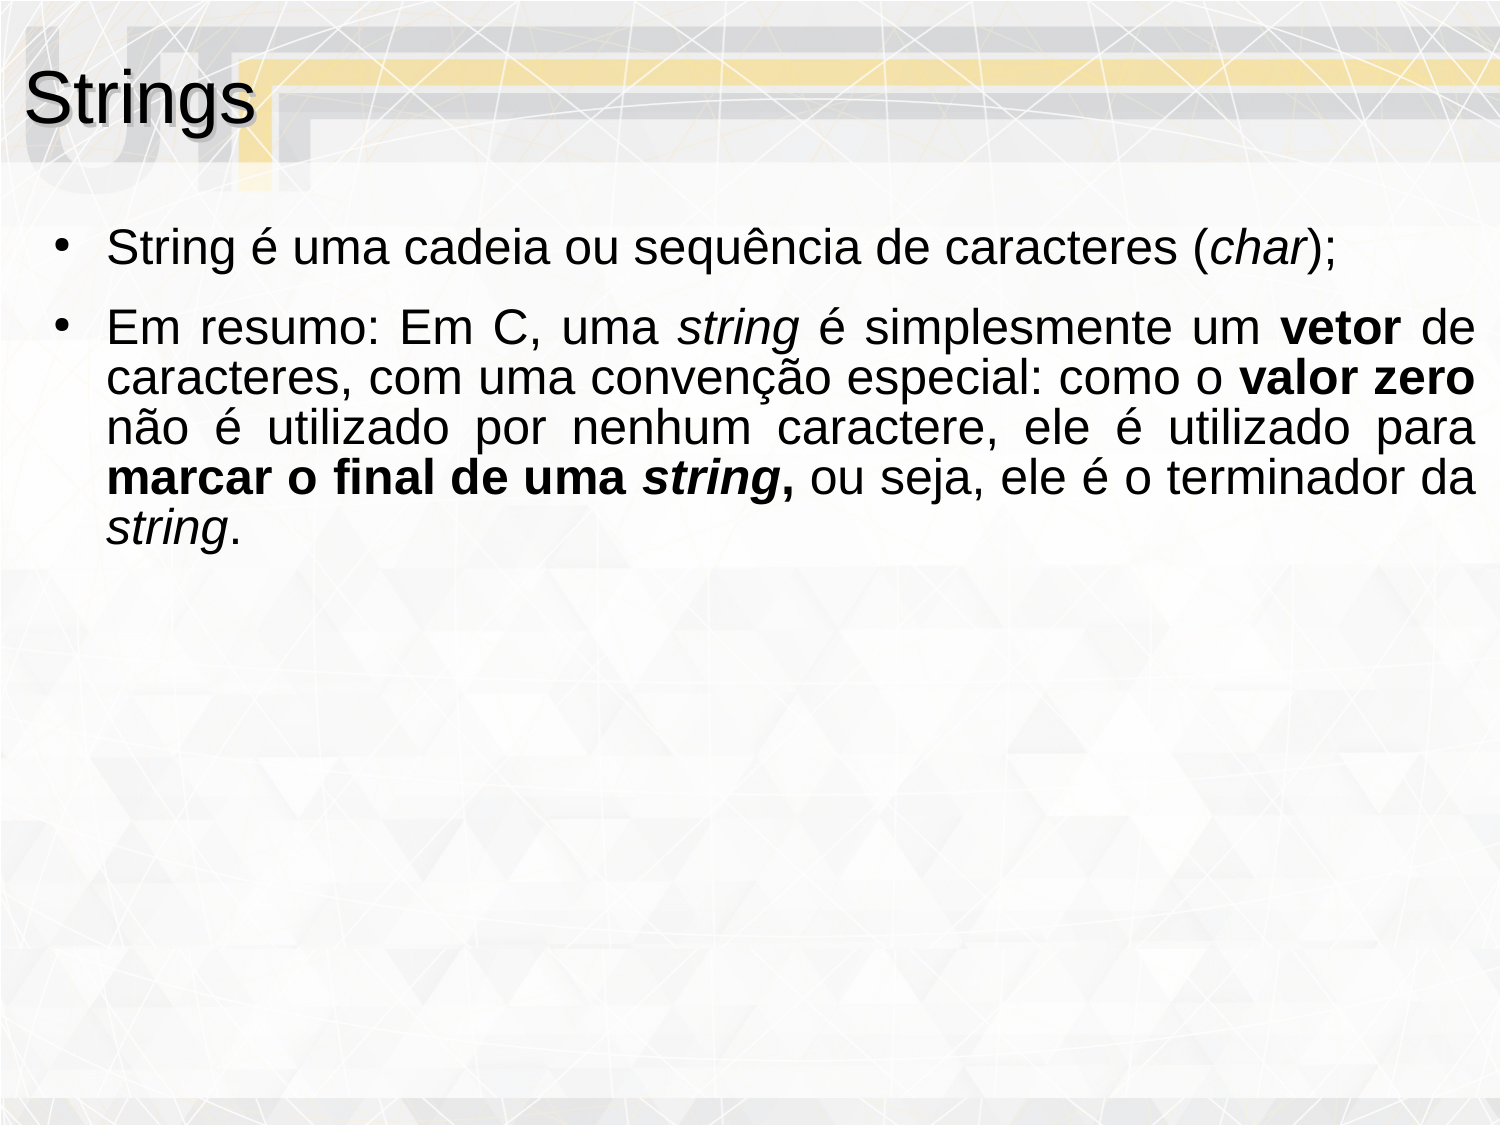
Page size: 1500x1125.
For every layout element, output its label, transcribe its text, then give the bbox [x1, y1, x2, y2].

title Strings [23, 18, 1489, 178]
list String é uma cadeia ou sequência de caracteres (char); Em resumo: Em C, uma string é simplesmente um vetor de caracteres, com uma convenção especial: como o valor zero não é utilizado por nenhum caractere, ele é utilizado para marcar o final de uma string, ou seja, ele é o terminador da string. [35, 224, 1477, 1087]
